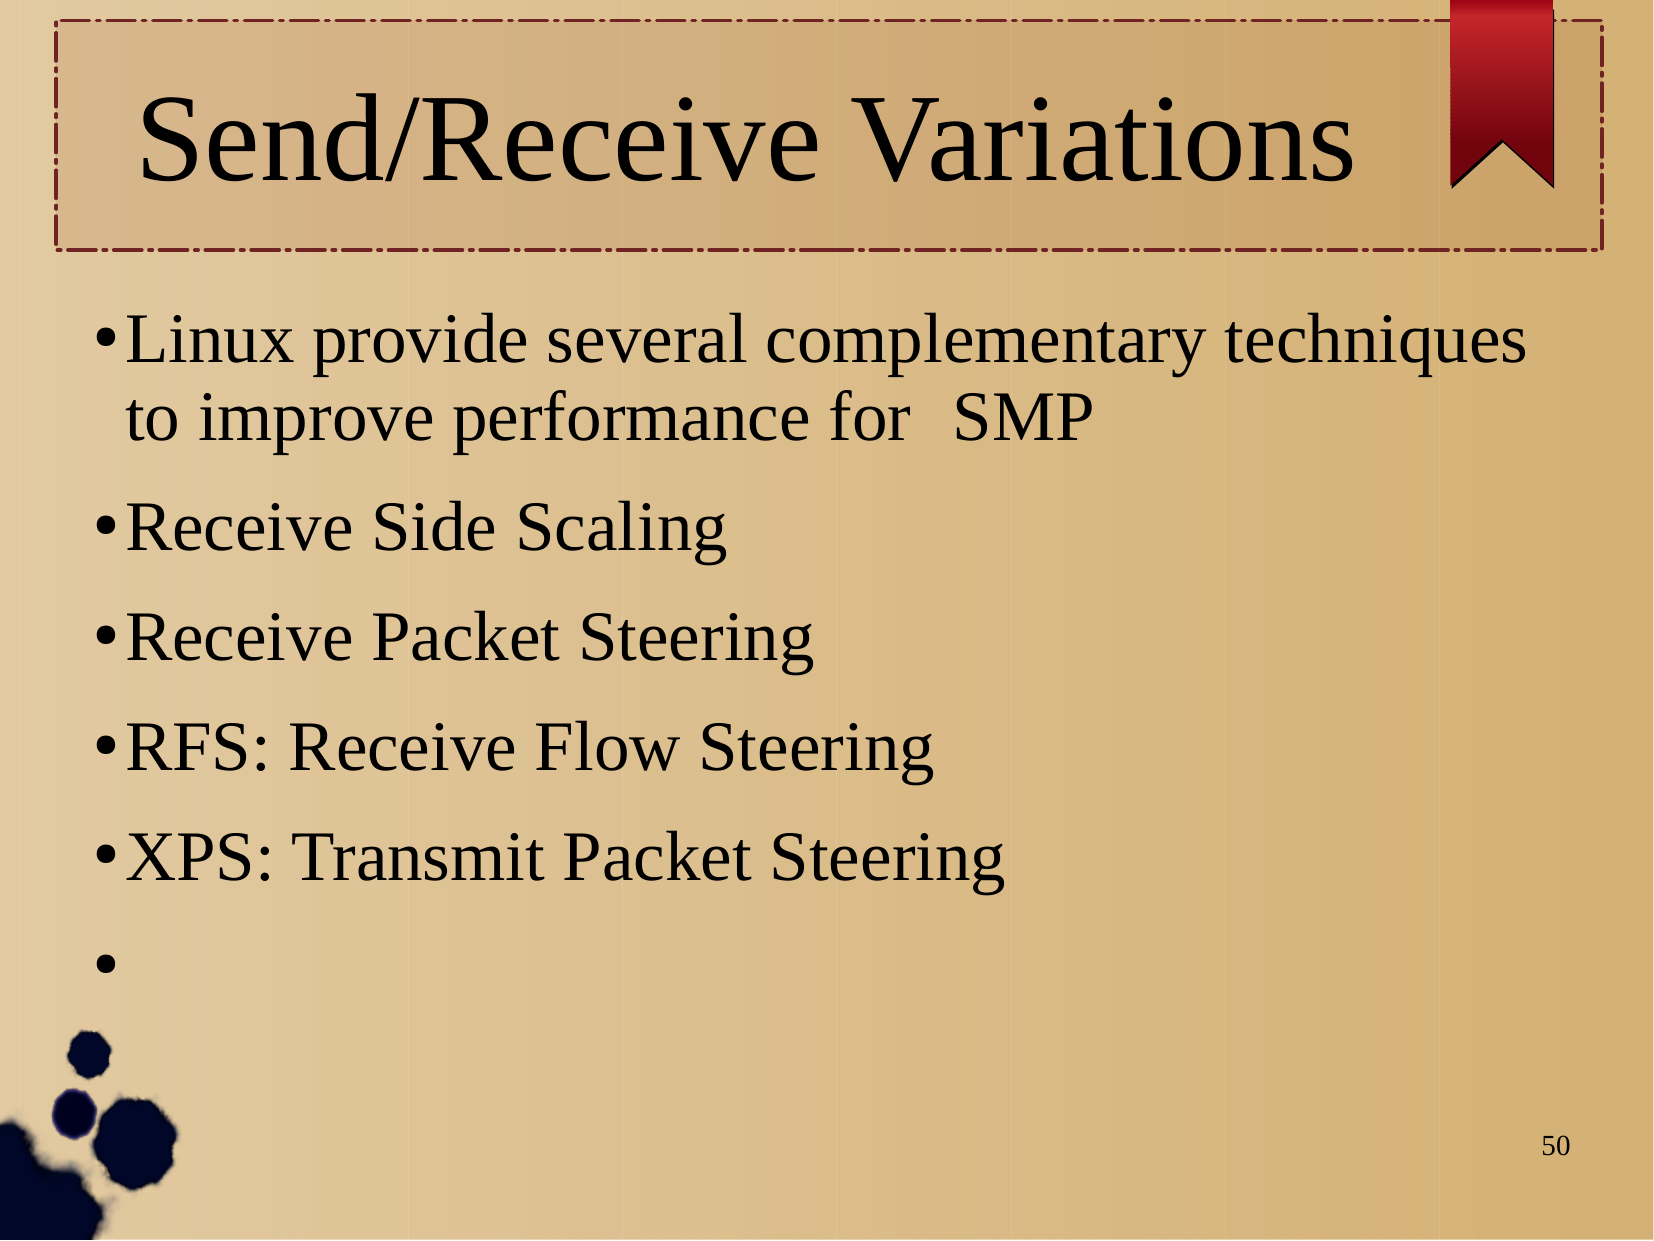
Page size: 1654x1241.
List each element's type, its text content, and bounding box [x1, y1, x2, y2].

list Linux provide several complementary techniques to improve performance for SMP Receive Side Scaling Receive Packet Steering RFS: Receive Flow Steering XPS: Transmit Packet Steering [82, 299, 1571, 1019]
title Send/Receive Variations [82, 47, 1412, 229]
